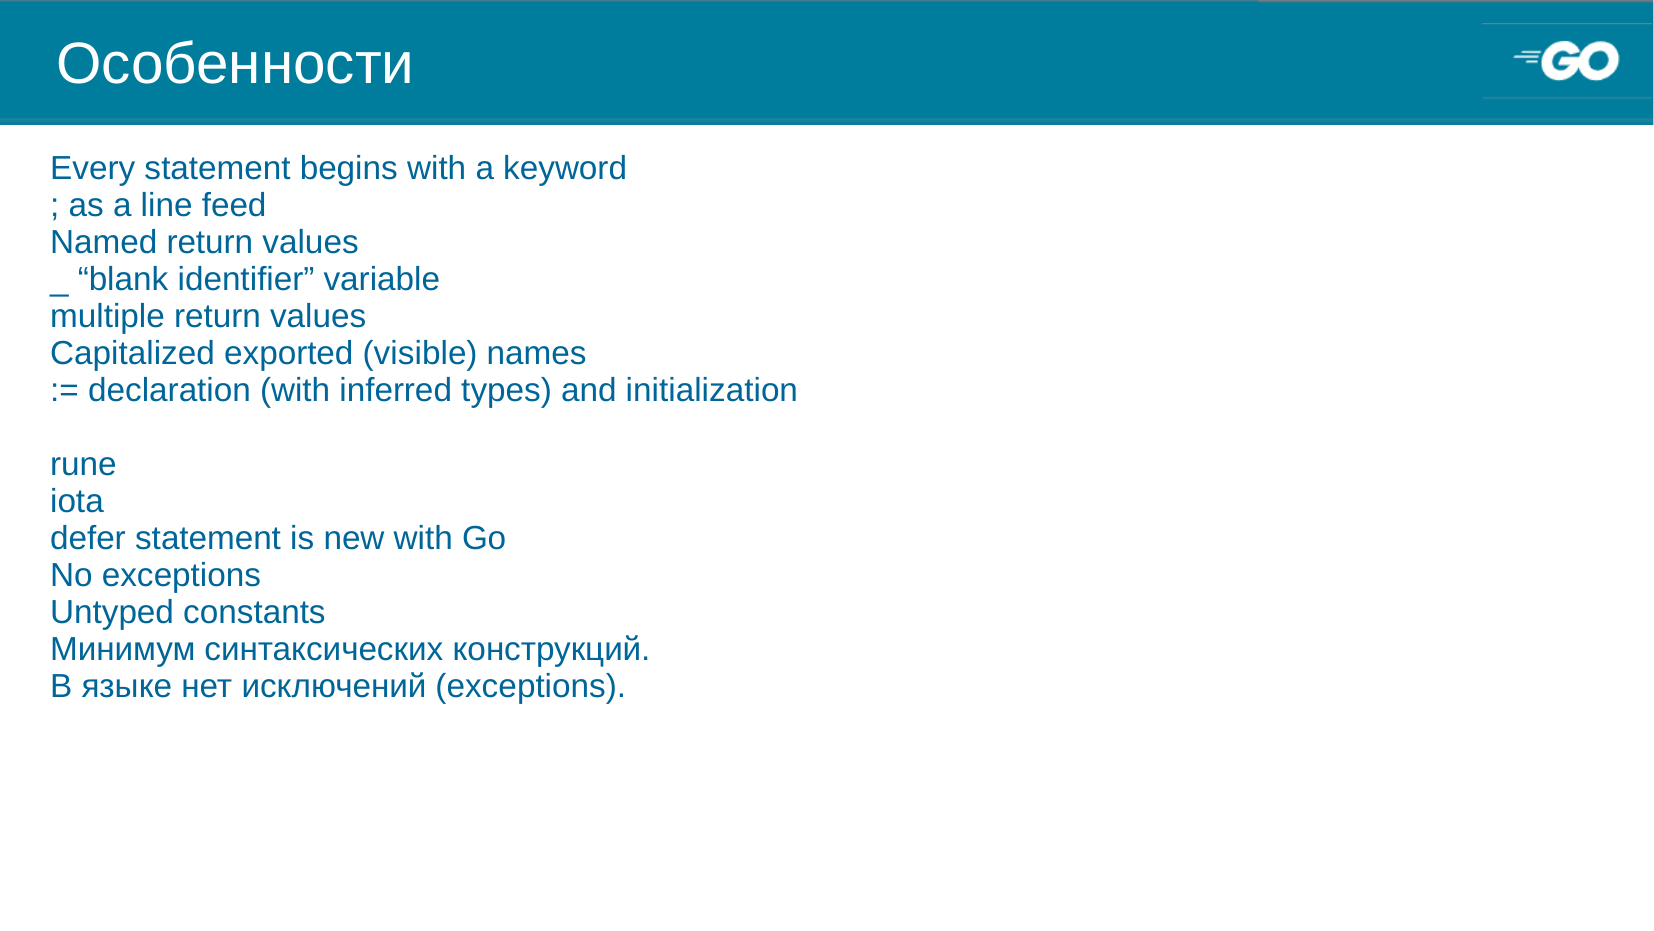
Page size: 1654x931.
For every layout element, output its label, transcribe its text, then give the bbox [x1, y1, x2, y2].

text_box Особенности [41, 23, 1495, 104]
text_box Every statement begins with a keyword ; as a line feed Named return values _ “blank identifier” variable multiple return values Capitalized exported (visible) names := declaration (with inferred types) and initialization rune iota defer statement is new with Go No exceptions Untyped constants Минимум синтаксических конструкций. В языке нет исключений (exceptions). [35, 141, 1619, 898]
picture [1542, 41, 1619, 81]
